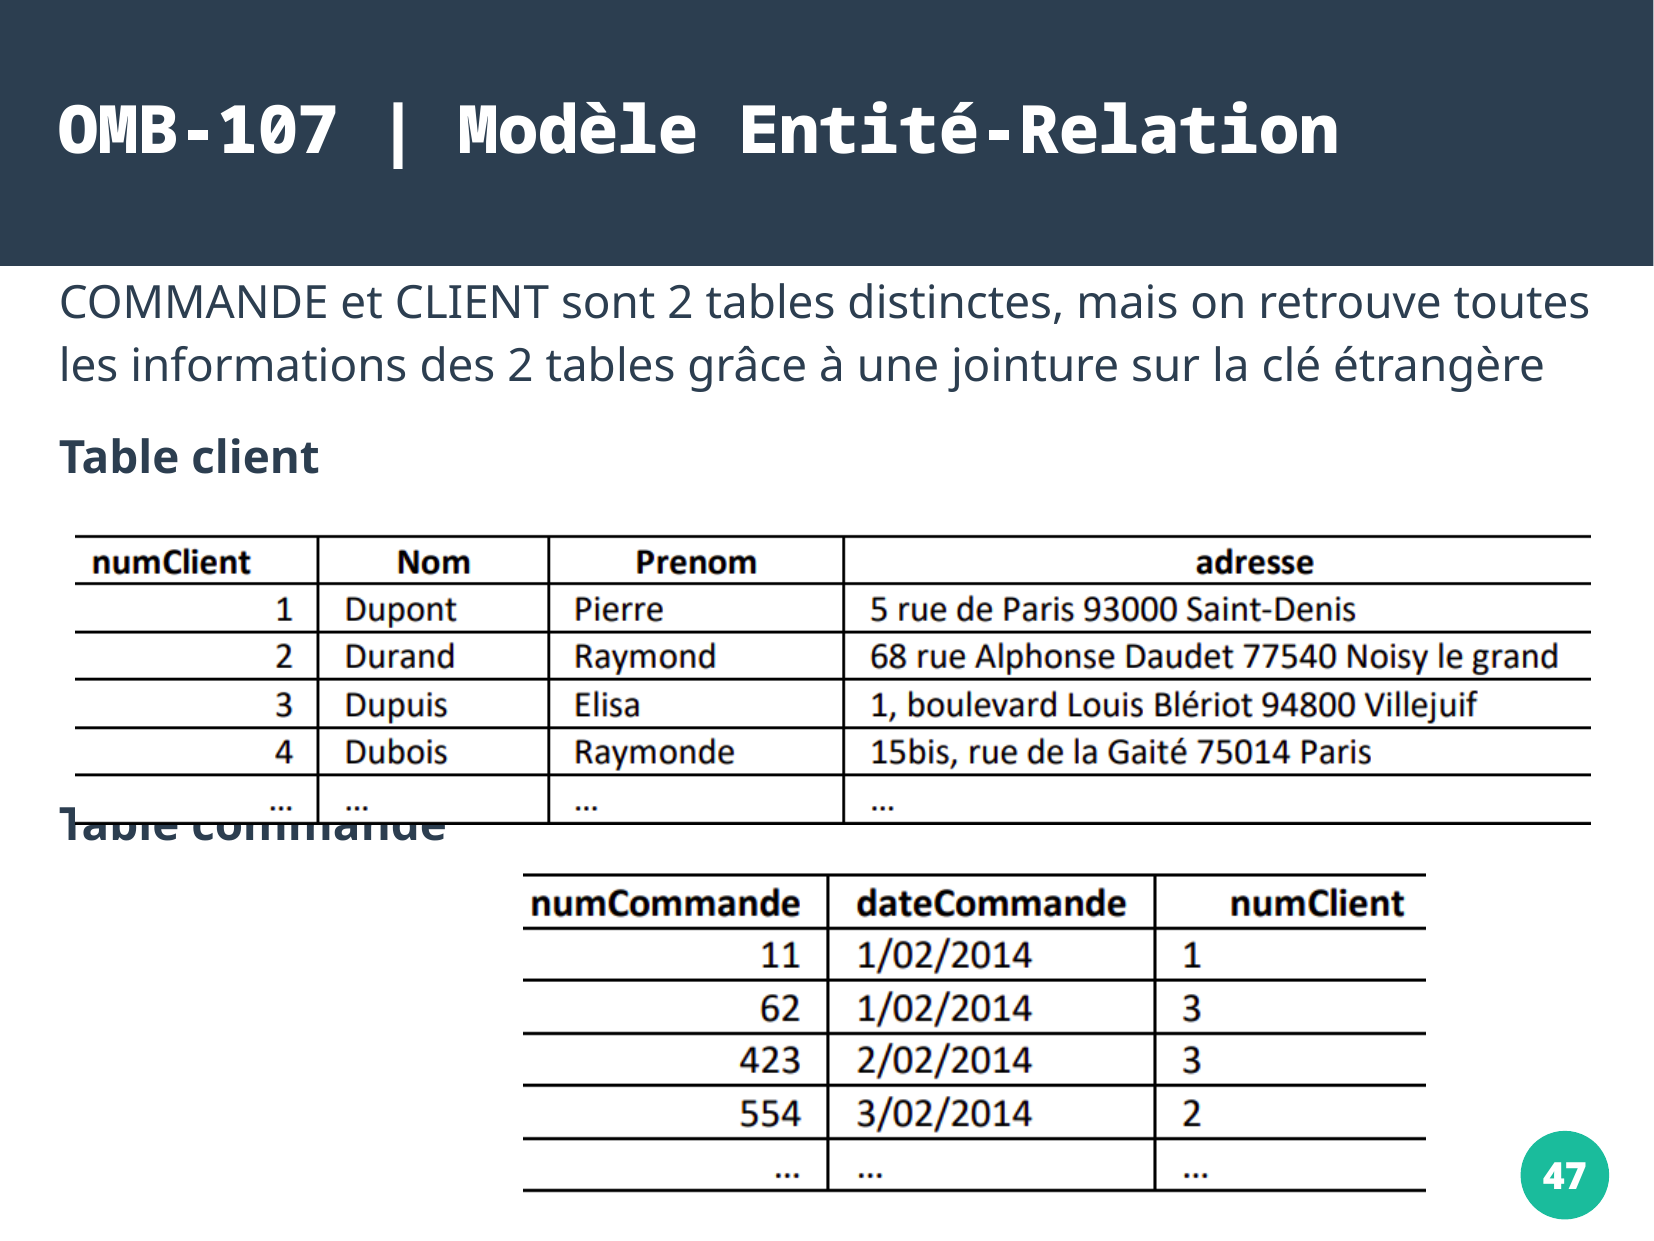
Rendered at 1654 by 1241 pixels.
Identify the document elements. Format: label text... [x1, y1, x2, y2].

picture [75, 531, 1591, 826]
title OMB-107 | Modèle Entité-Relation [58, 49, 1595, 207]
picture [523, 869, 1426, 1197]
list COMMANDE et CLIENT sont 2 tables distinctes, mais on retrouve toutes les informations des 2 tables grâce à une jointure sur la clé étrangère Table client Table commande [58, 270, 1595, 1186]
